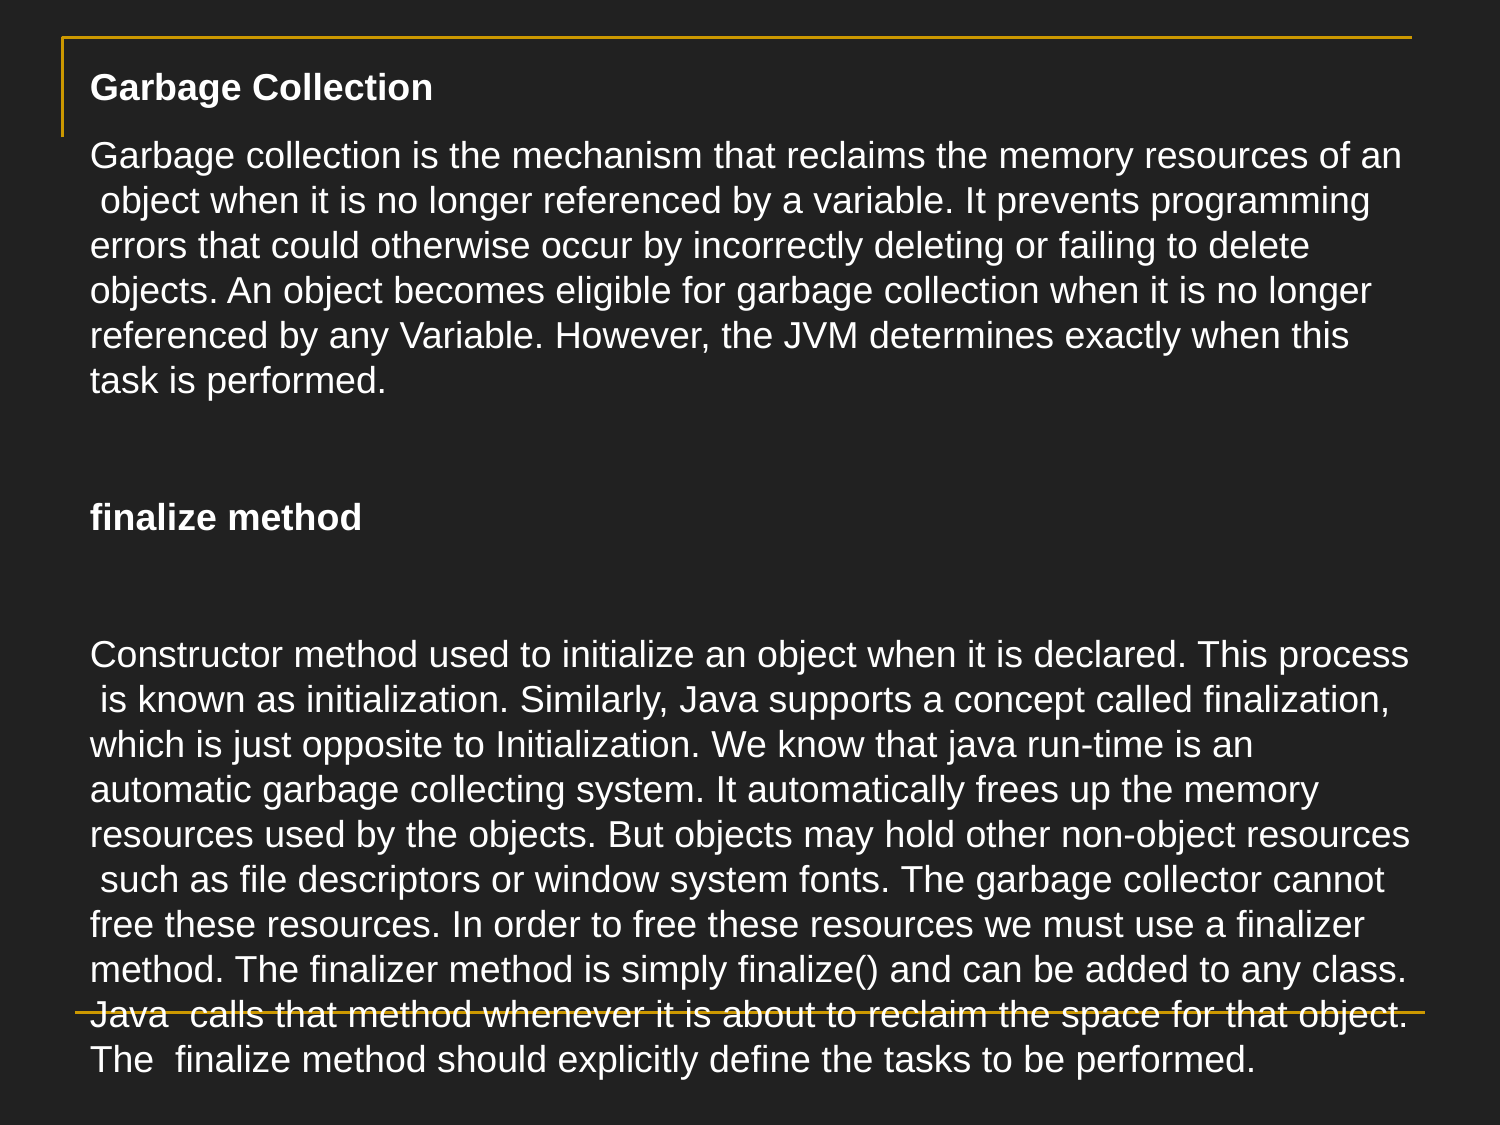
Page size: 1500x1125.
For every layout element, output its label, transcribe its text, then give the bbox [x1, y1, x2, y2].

text_box Garbage Collection Garbage collection is the mechanism that reclaims the memory resources of an object when it is no longer referenced by a variable. It prevents programming errors that could otherwise occur by incorrectly deleting or failing to delete objects. An object becomes eligible for garbage collection when it is no longer referenced by any Variable. However, the JVM determines exactly when this task is performed. finalize method Constructor method used to initialize an object when it is declared. This process is known as initialization. Similarly, Java supports a concept called finalization, which is just opposite to Initialization. We know that java run-time is an automatic garbage collecting system. It automatically frees up the memory resources used by the objects. But objects may hold other non-object resources such as file descriptors or window system fonts. The garbage collector cannot free these resources. In order to free these resources we must use a finalizer method. The finalizer method is simply finalize() and can be added to any class. Java calls that method whenever it is about to reclaim the space for that object. The finalize method should explicitly define the tasks to be performed. [87, 37, 1414, 1080]
